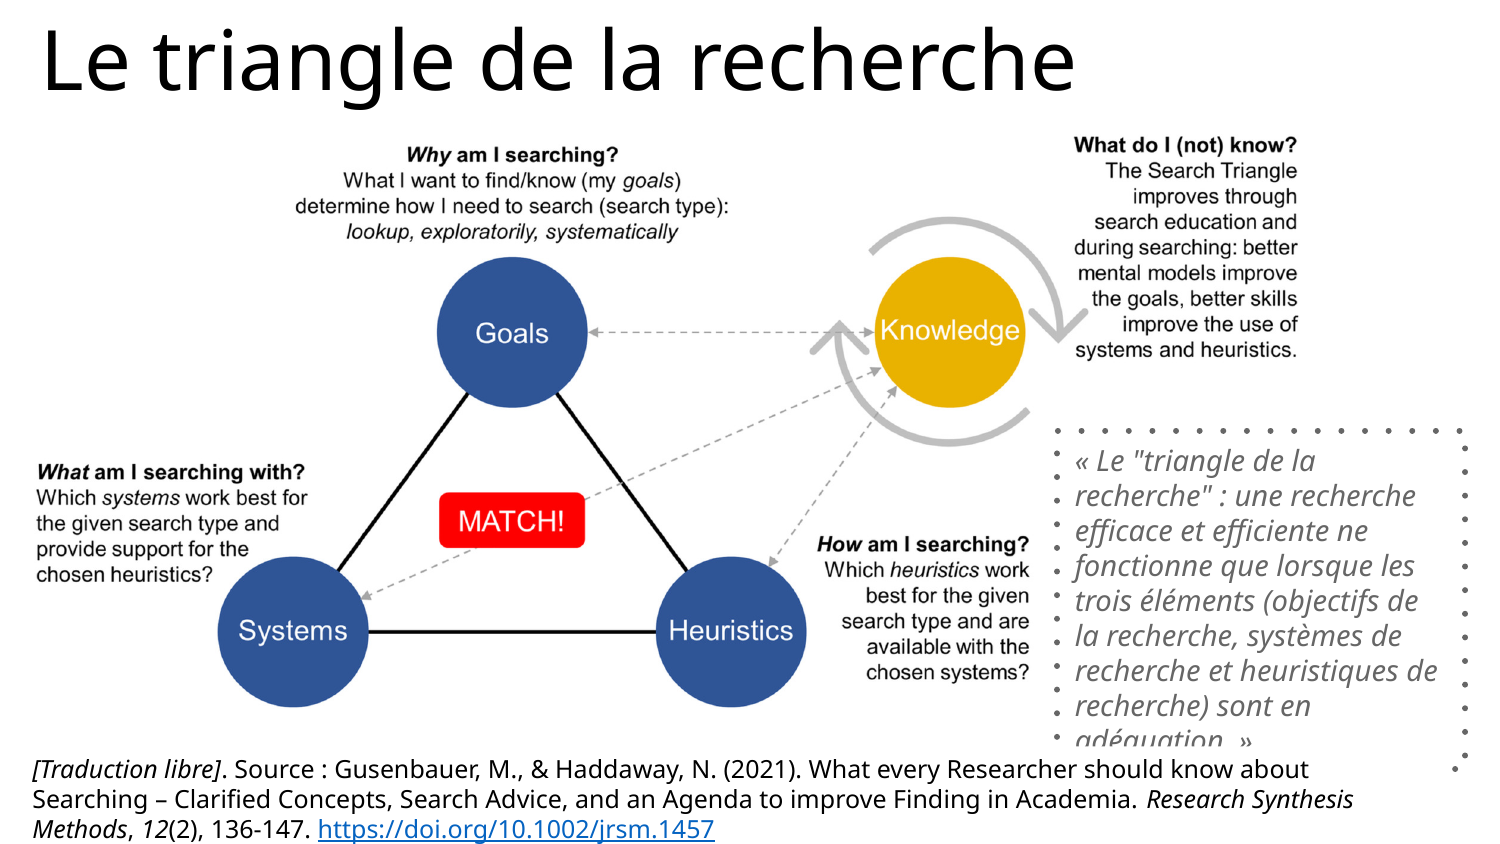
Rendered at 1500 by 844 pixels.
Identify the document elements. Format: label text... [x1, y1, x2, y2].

title Le triangle de la recherche [25, 0, 1320, 145]
text_box [Traduction libre]. Source : Gusenbauer, M., & Haddaway, N. (2021). What every Researcher should know about Searching – Clarified Concepts, Search Advice, and an Agenda to improve Finding in Academia. Research Synthesis Methods, 12(2), 136‑147. https://doi.org/10.1002/jrsm.1457 [17, 746, 1442, 844]
picture [34, 134, 1300, 709]
text_box « Le "triangle de la recherche" : une recherche efficace et efficiente ne fonctionne que lorsque les trois éléments (objectifs de la recherche, systèmes de recherche et heuristiques de recherche) sont en adéquation. » [1057, 430, 1466, 769]
